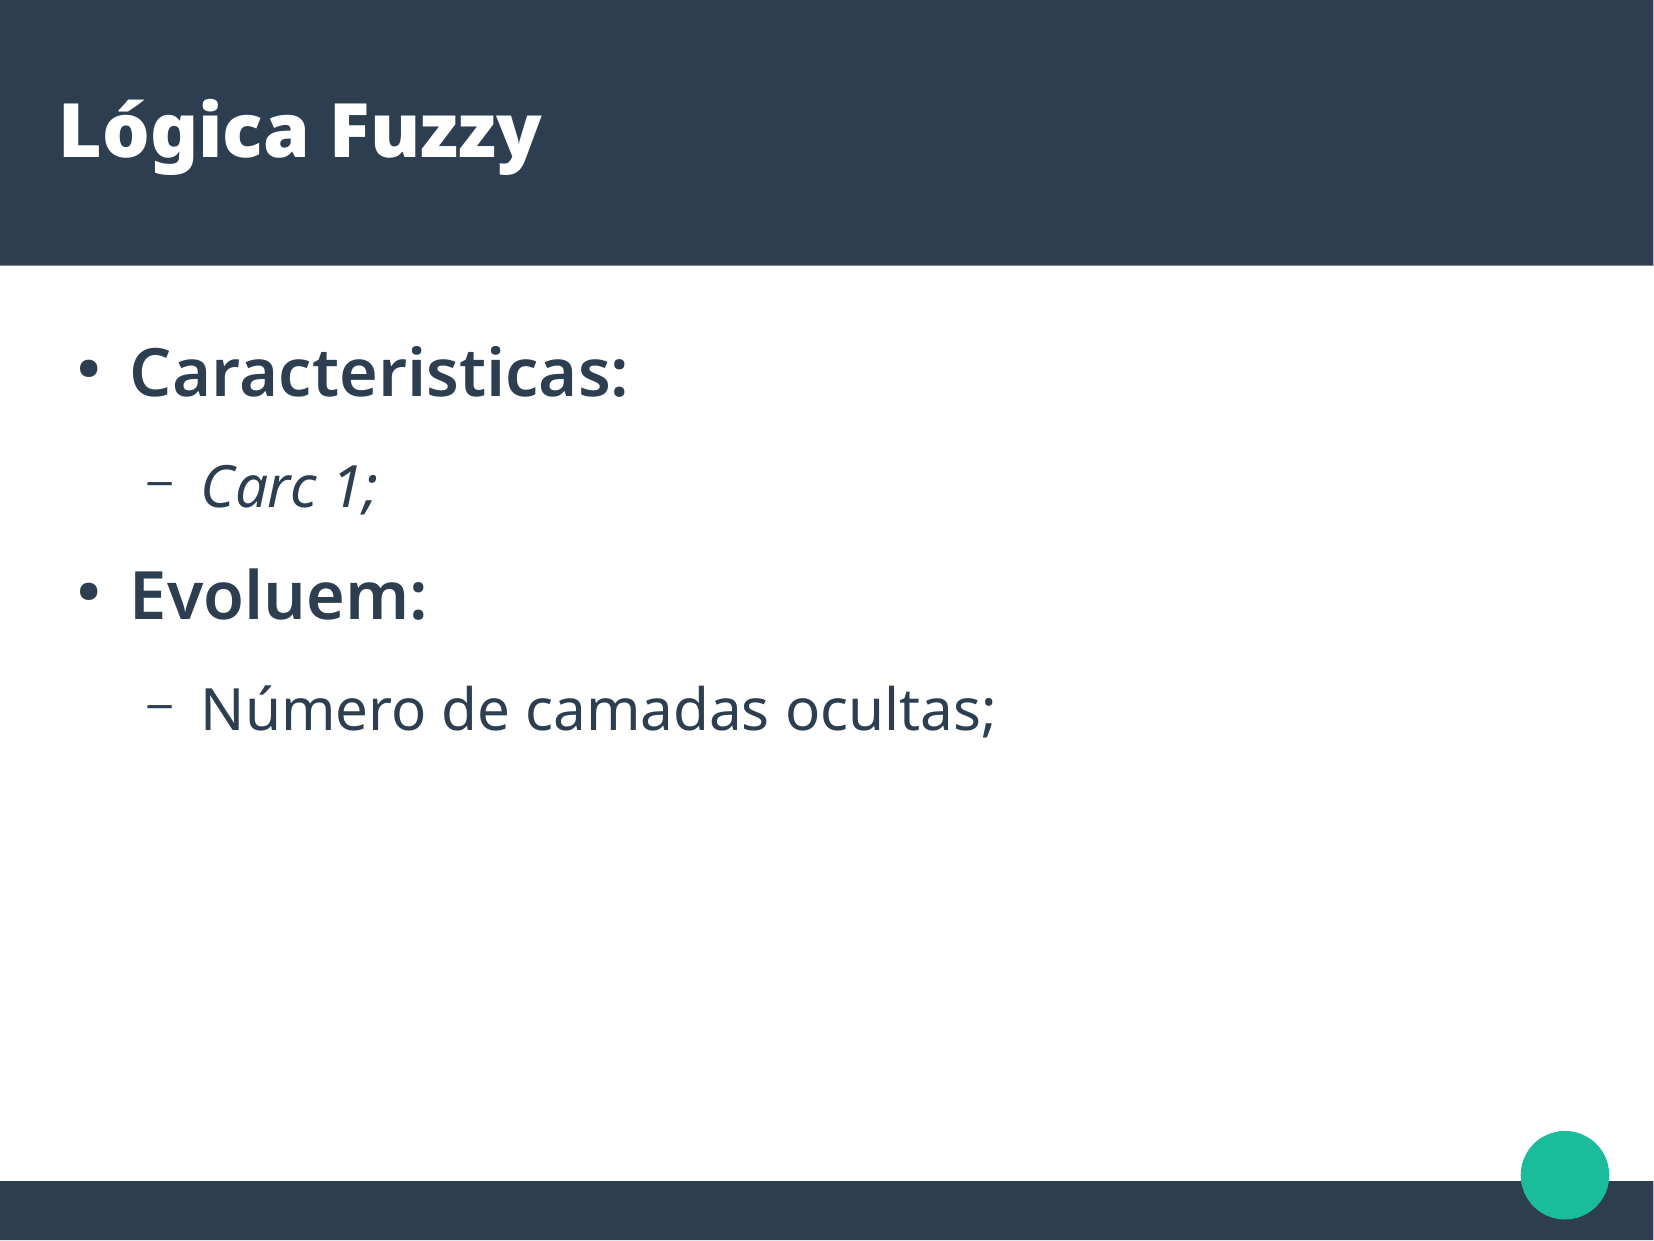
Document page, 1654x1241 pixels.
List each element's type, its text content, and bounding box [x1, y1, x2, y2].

title Lógica Fuzzy [59, 49, 1595, 207]
list Caracteristicas: Carc 1; Evoluem: Número de camadas ocultas; [59, 324, 1595, 1152]
